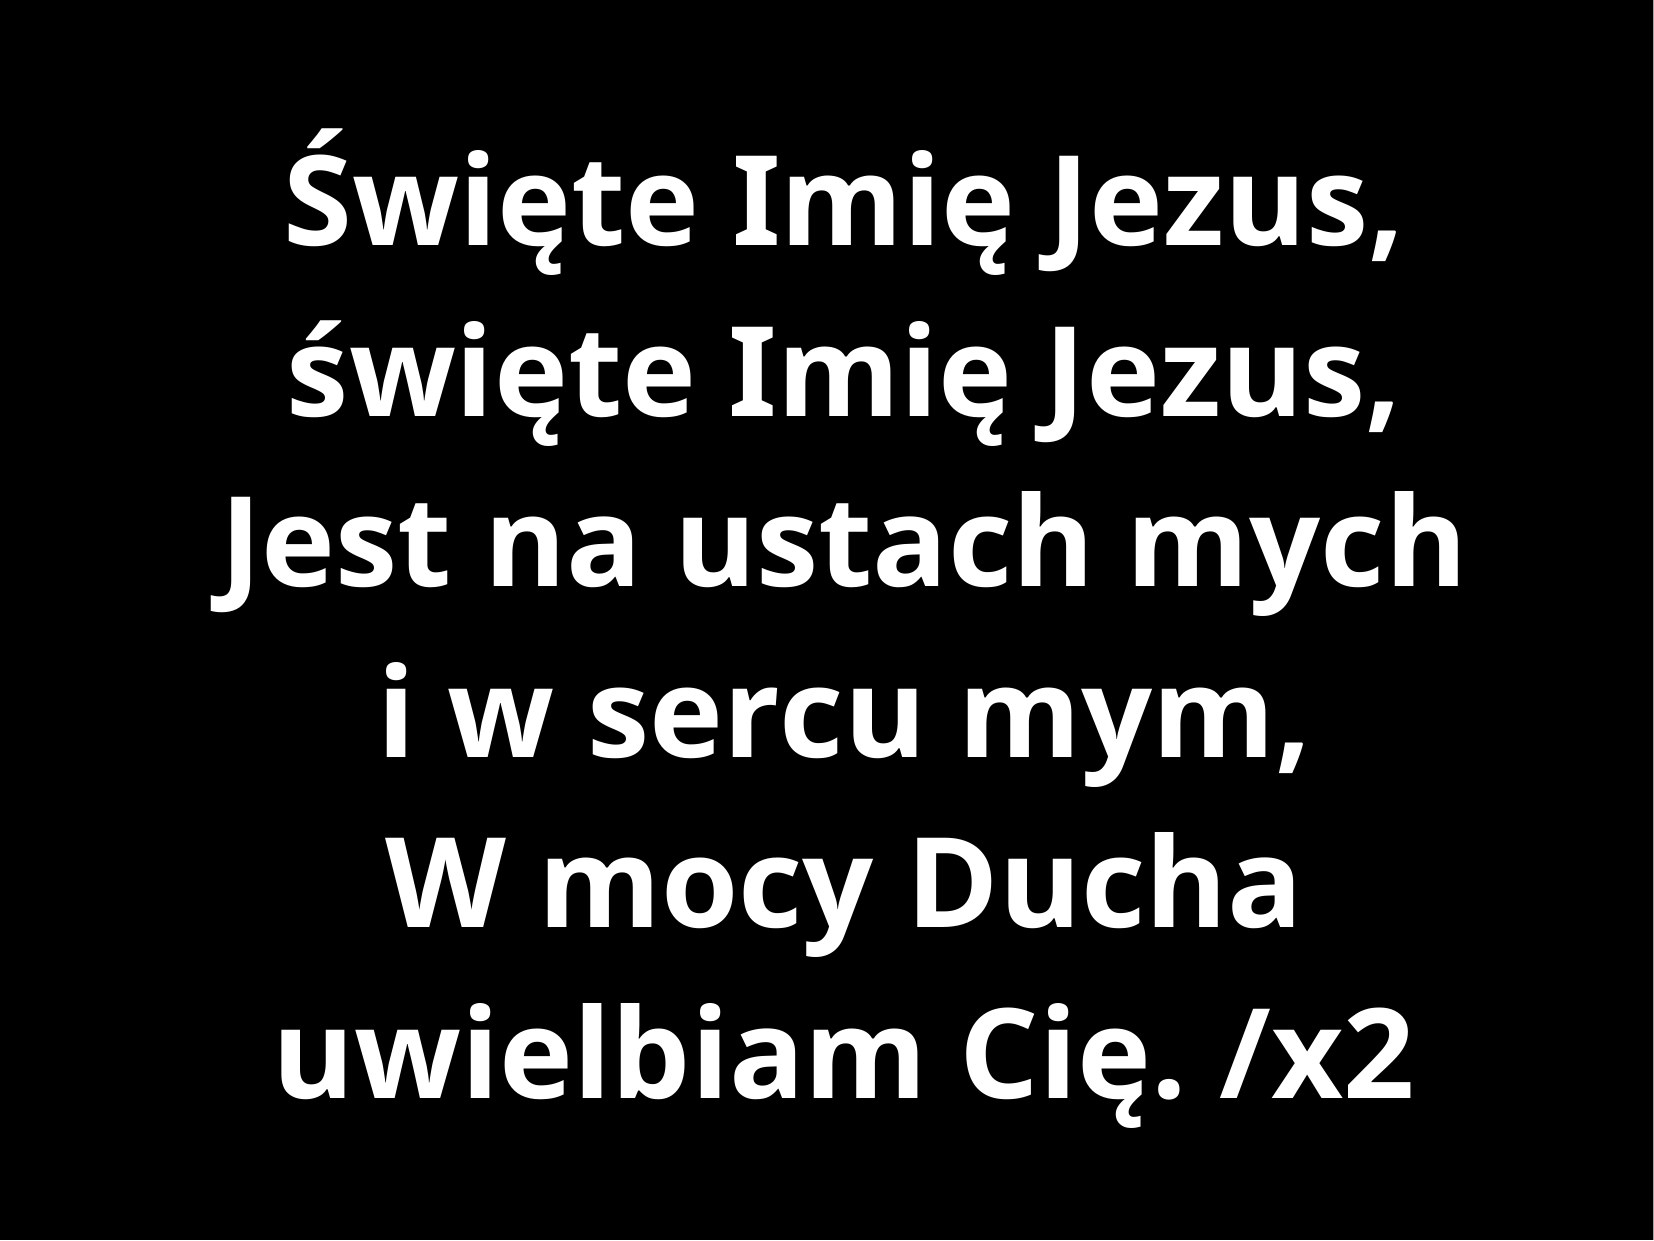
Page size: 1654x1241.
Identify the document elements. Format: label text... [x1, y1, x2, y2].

subtitle Święte Imię Jezus, święte Imię Jezus, Jest na ustach mych i w sercu mym, W mocy Ducha uwielbiam Cię. /x2 [0, 6, 1654, 1241]
